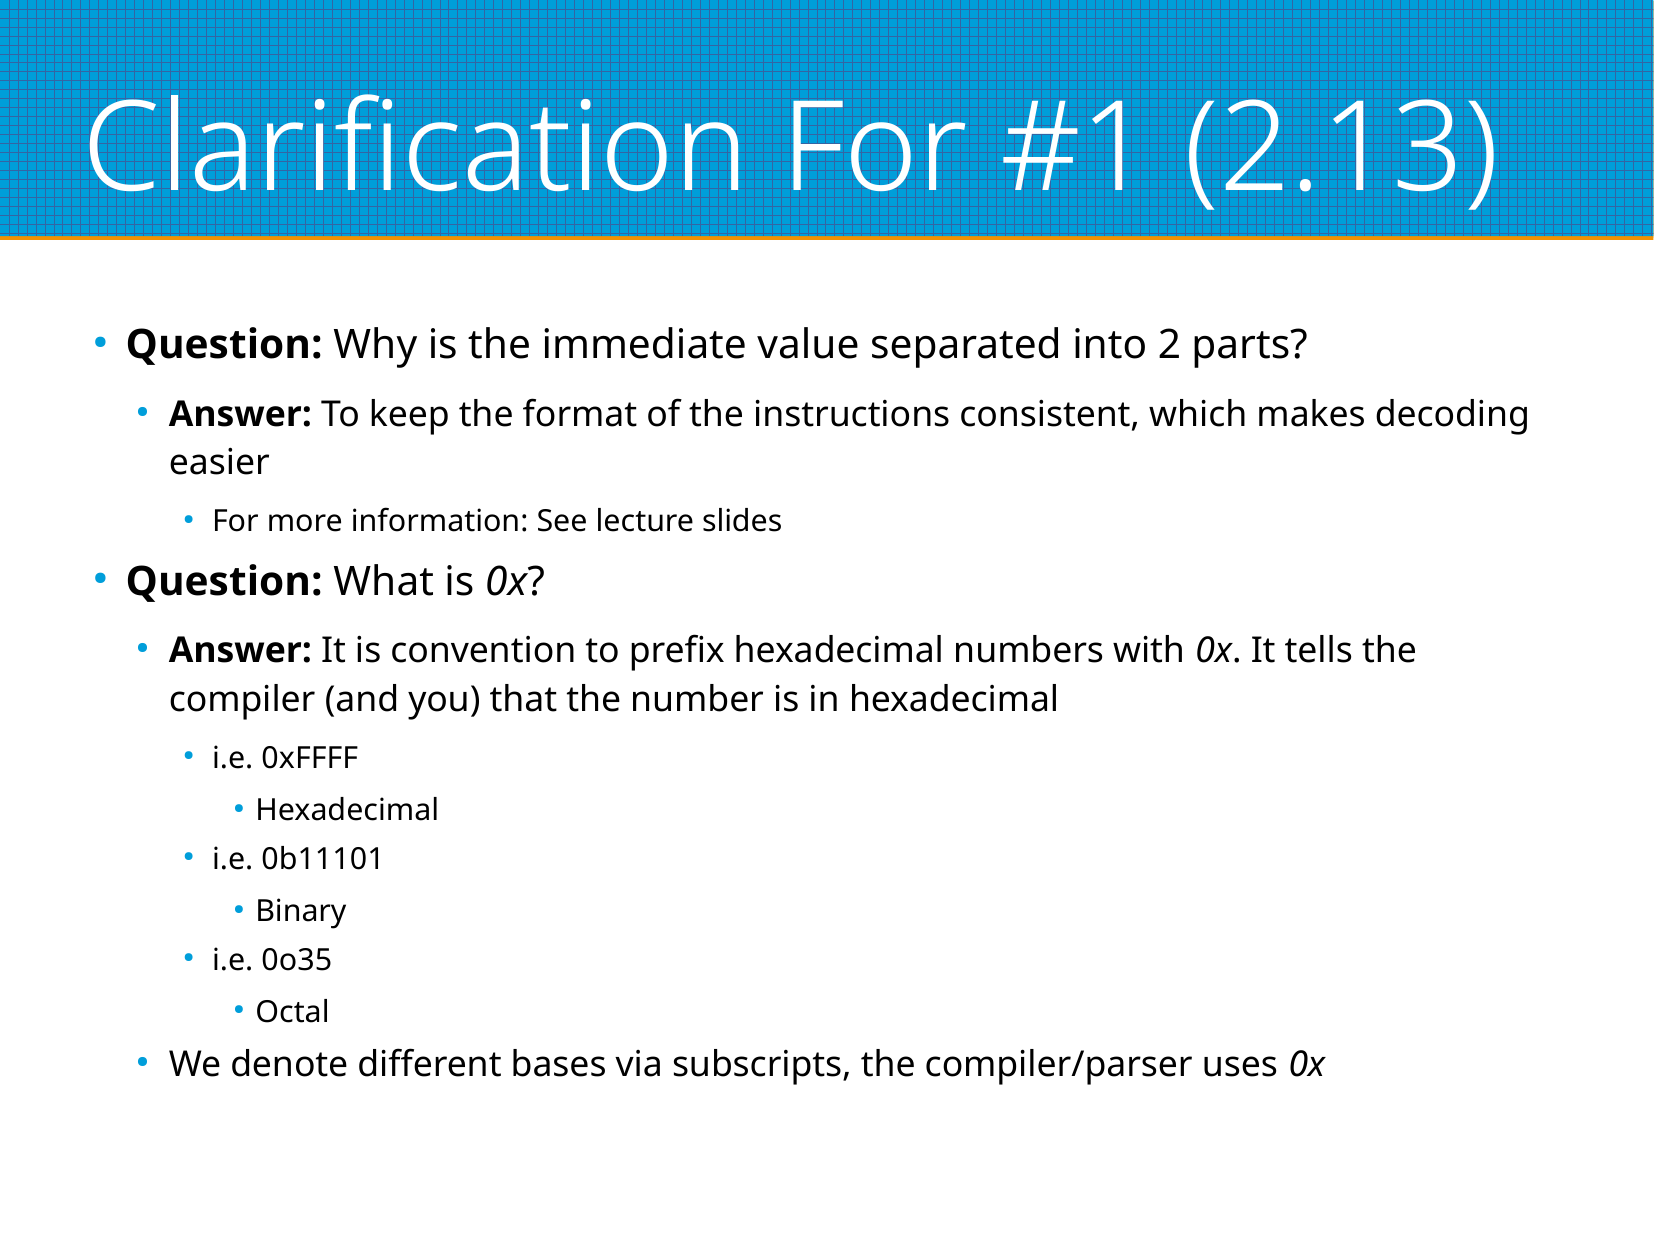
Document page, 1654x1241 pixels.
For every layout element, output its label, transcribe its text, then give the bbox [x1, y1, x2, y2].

list Question: Why is the immediate value separated into 2 parts? Answer: To keep the format of the instructions consistent, which makes decoding easier For more information: See lecture slides Question: What is 0x? Answer: It is convention to prefix hexadecimal numbers with 0x. It tells the compiler (and you) that the number is in hexadecimal i.e. 0xFFFF Hexadecimal i.e. 0b11101 Binary i.e. 0o35 Octal We denote different bases via subscripts, the compiler/parser uses 0x [82, 314, 1536, 1093]
title Clarification For #1 (2.13) [82, 19, 1571, 227]
